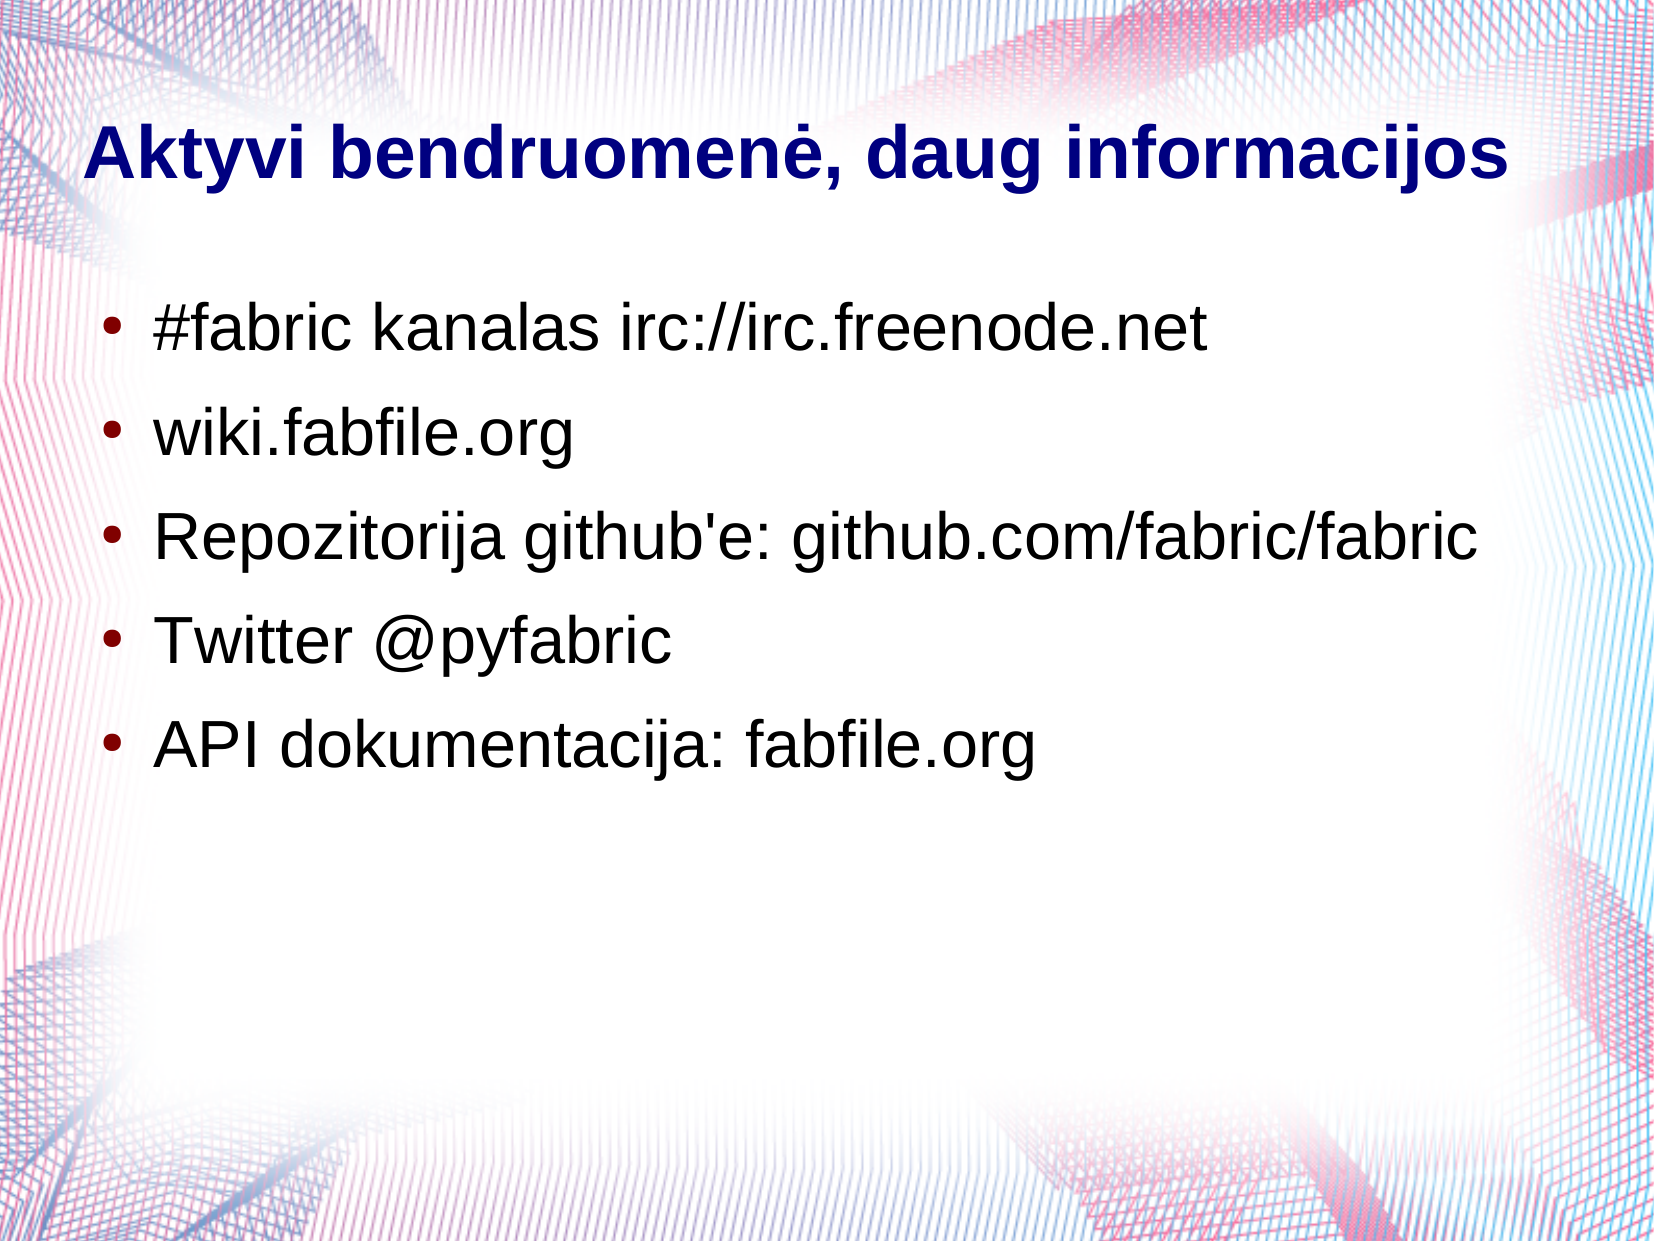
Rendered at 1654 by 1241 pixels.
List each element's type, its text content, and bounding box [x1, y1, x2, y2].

list #fabric kanalas irc://irc.freenode.net wiki.fabfile.org Repozitorija github'e: github.com/fabric/fabric Twitter @pyfabric API dokumentacija: fabfile.org [82, 290, 1571, 1109]
picture [0, 0, 1654, 1241]
title Aktyvi bendruomenė, daug informacijos [82, 49, 1571, 257]
